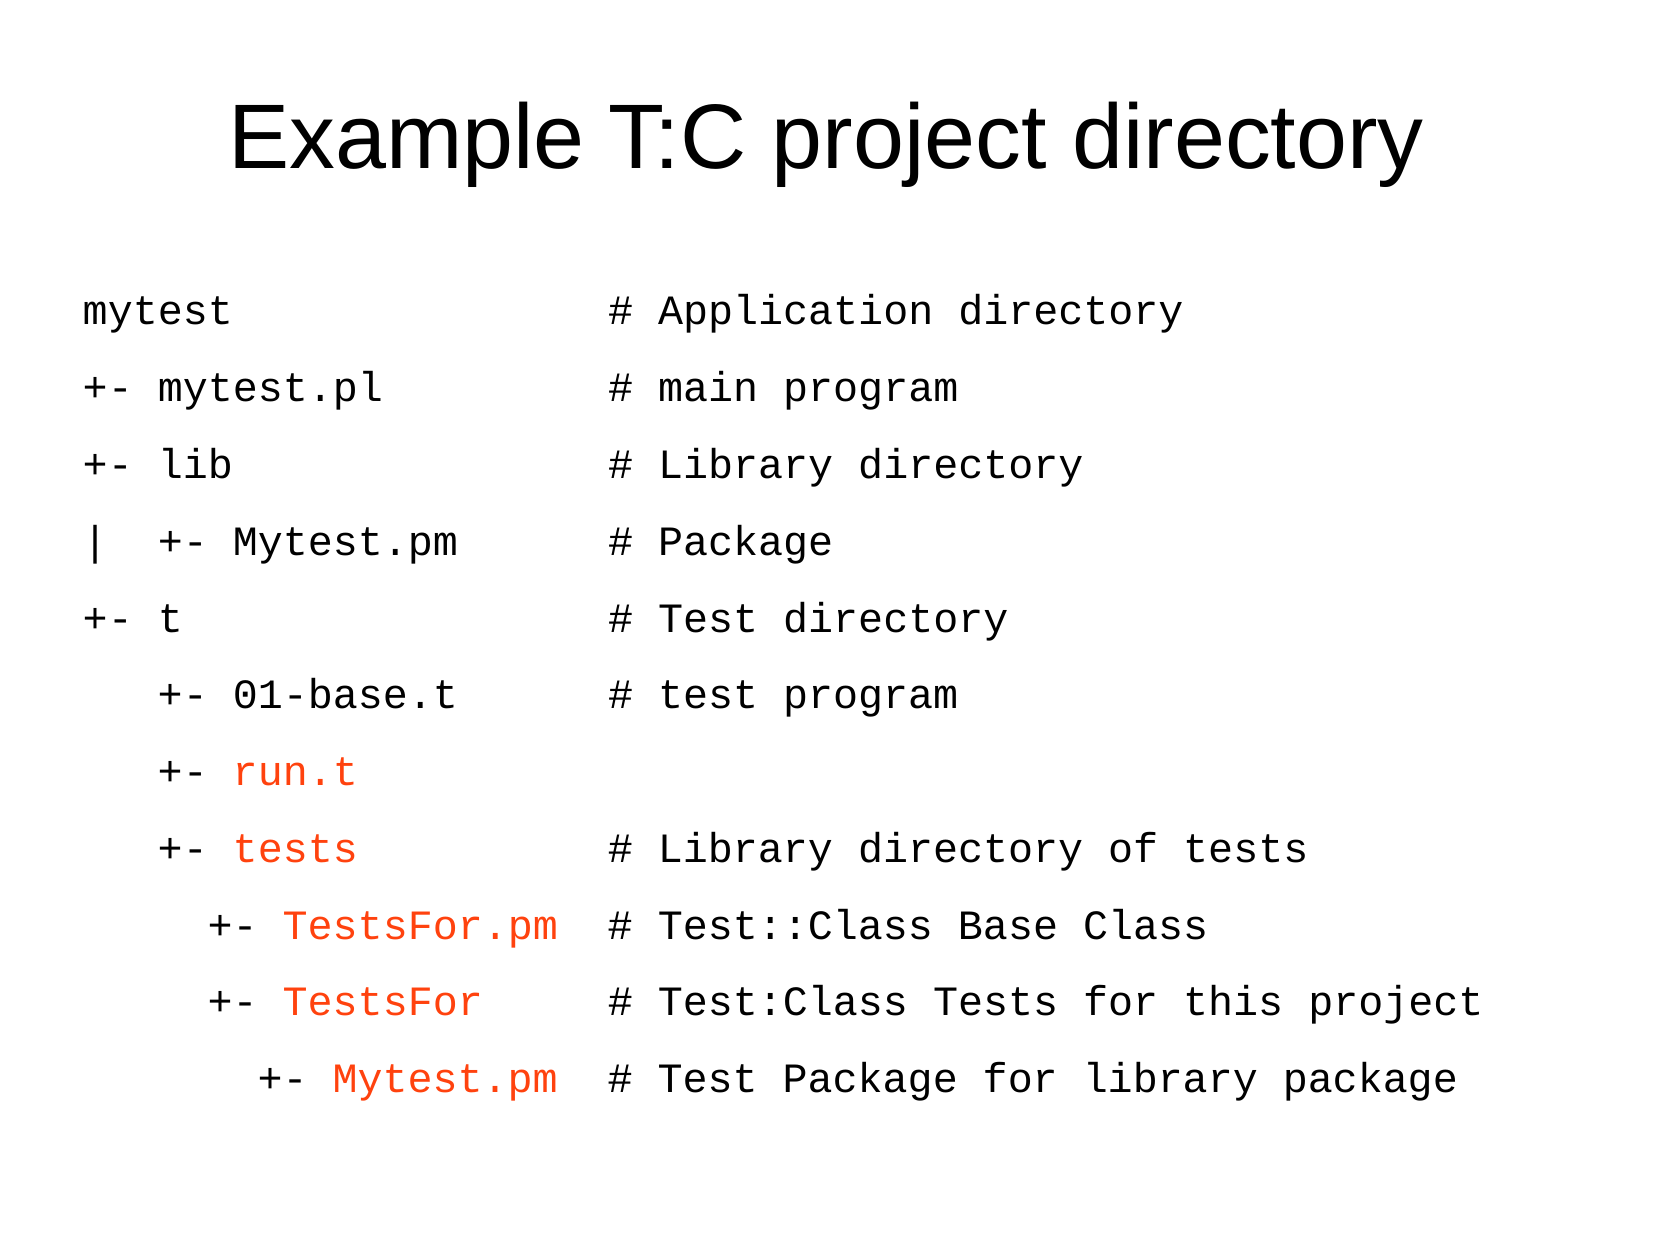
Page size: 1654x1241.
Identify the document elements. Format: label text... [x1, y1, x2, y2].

title Example T:C project directory [82, 49, 1571, 226]
list mytest # Application directory +- mytest.pl # main program +- lib # Library directory | +- Mytest.pm # Package +- t # Test directory +- 01-base.t # test program +- run.t +- tests # Library directory of tests +- TestsFor.pm # Test::Class Base Class +- TestsFor # Test:Class Tests for this project +- Mytest.pm # Test Package for library package [82, 290, 1571, 1186]
